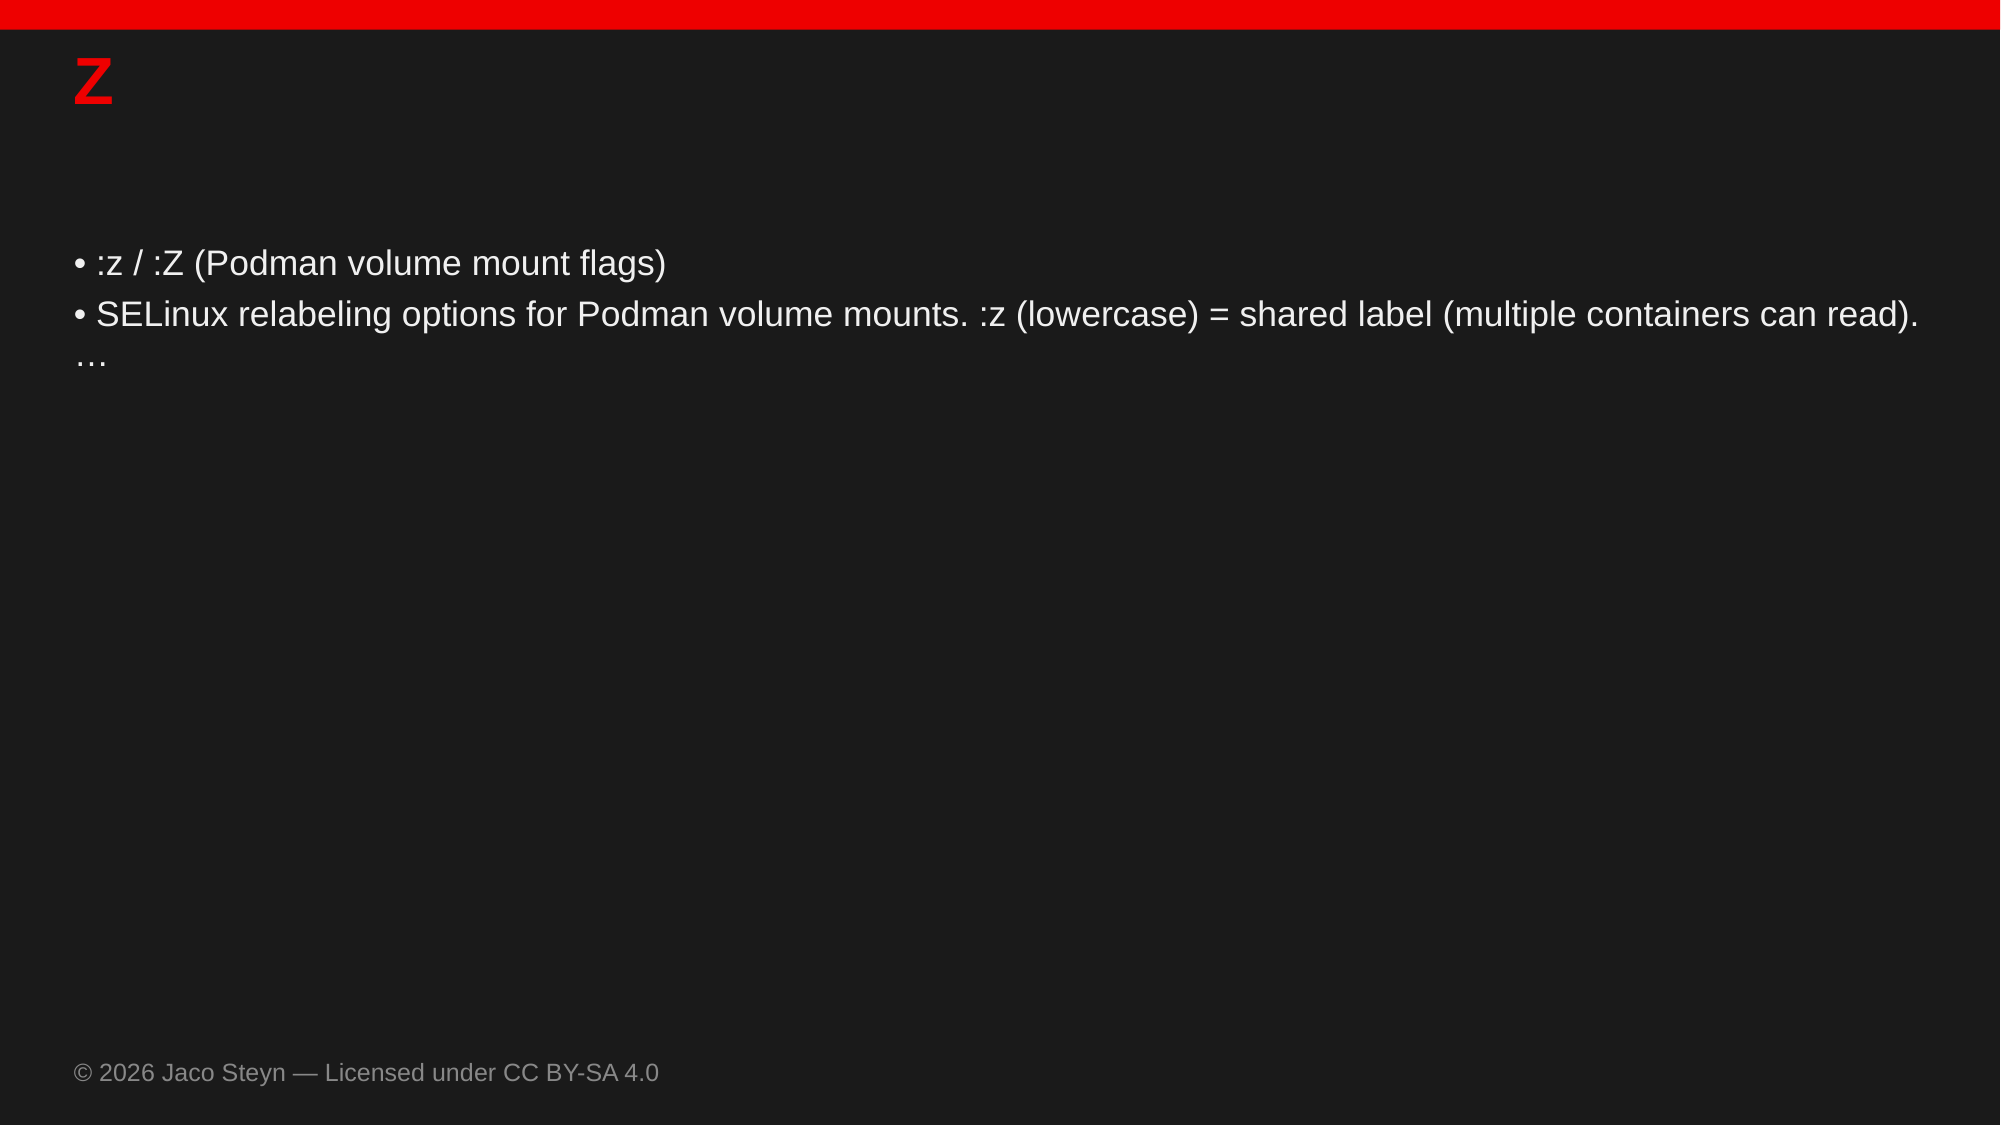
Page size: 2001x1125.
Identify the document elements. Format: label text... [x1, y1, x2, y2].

text_box © 2026 Jaco Steyn — Licensed under CC BY-SA 4.0 [59, 1051, 1942, 1093]
text_box Z [59, 36, 1942, 208]
text_box • :z / :Z (Podman volume mount flags) • SELinux relabeling options for Podman volume mounts. :z (lowercase) = shared label (multiple containers can read).… [59, 236, 1942, 1037]
text_box [0, 0, 2001, 30]
